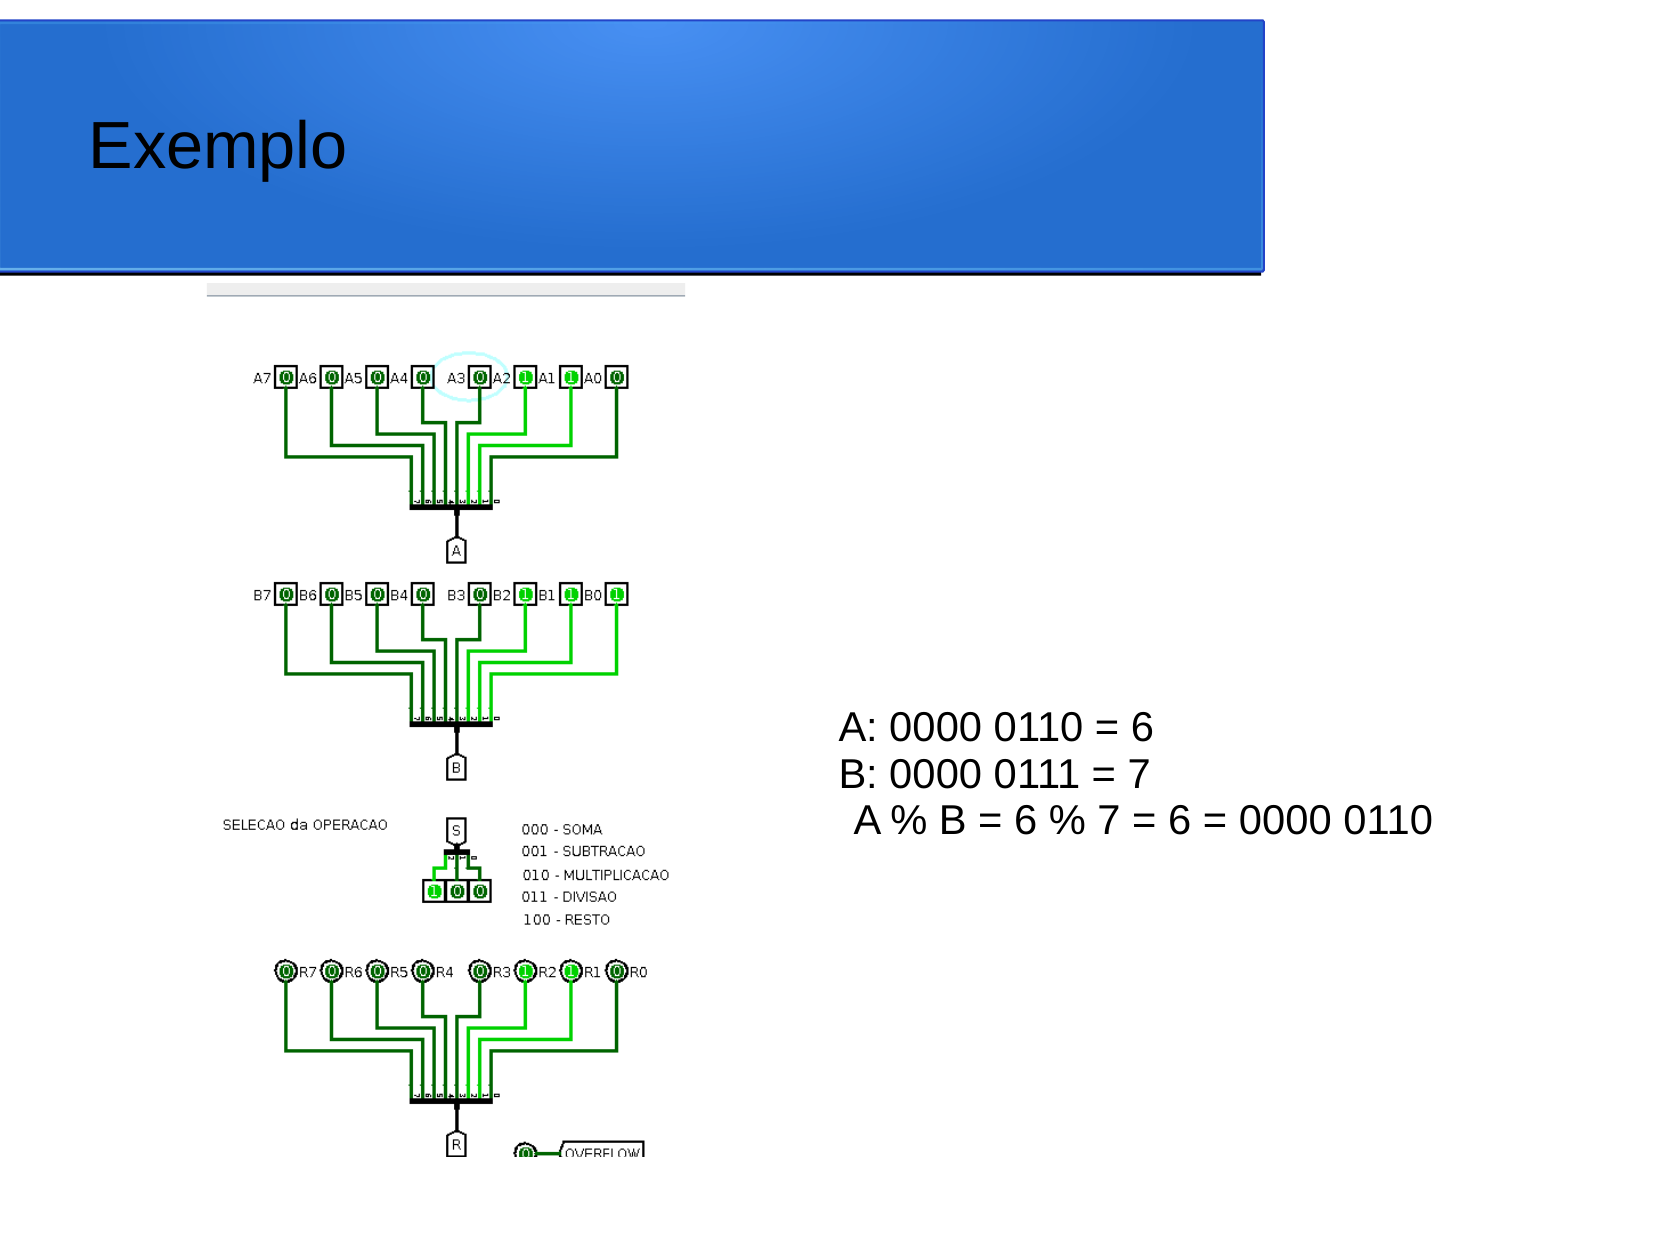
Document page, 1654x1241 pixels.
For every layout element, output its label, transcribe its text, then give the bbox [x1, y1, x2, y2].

text_box A: 0000 0110 = 6 B: 0000 0111 = 7 A % B = 6 % 7 = 6 = 0000 0110 [838, 566, 1607, 935]
picture [206, 283, 686, 1157]
title Exemplo [88, 43, 1241, 249]
